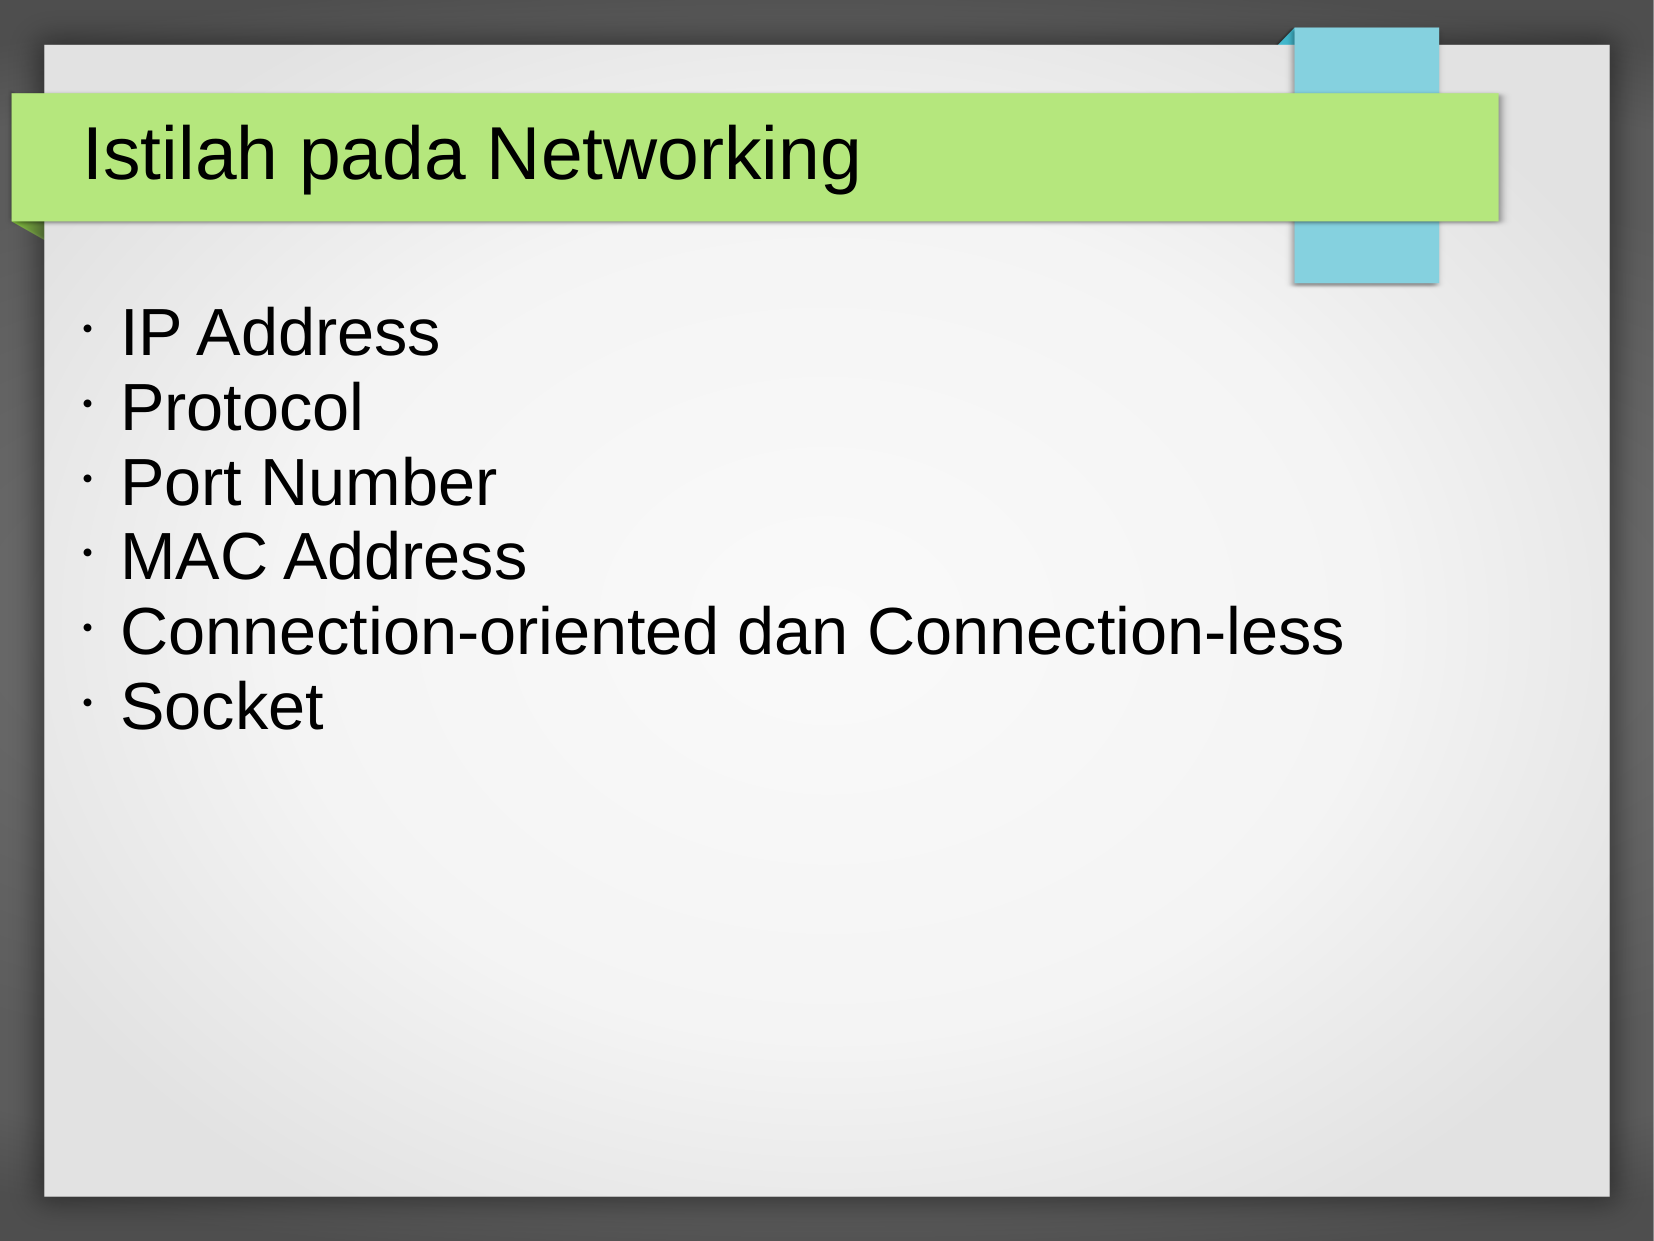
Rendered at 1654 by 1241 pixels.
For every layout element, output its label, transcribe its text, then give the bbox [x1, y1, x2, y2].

title Istilah pada Networking [82, 94, 1264, 213]
picture [0, 0, 1654, 1241]
subtitle IP Address Protocol Port Number MAC Address Connection-oriented dan Connection-less Socket [82, 295, 1571, 1015]
